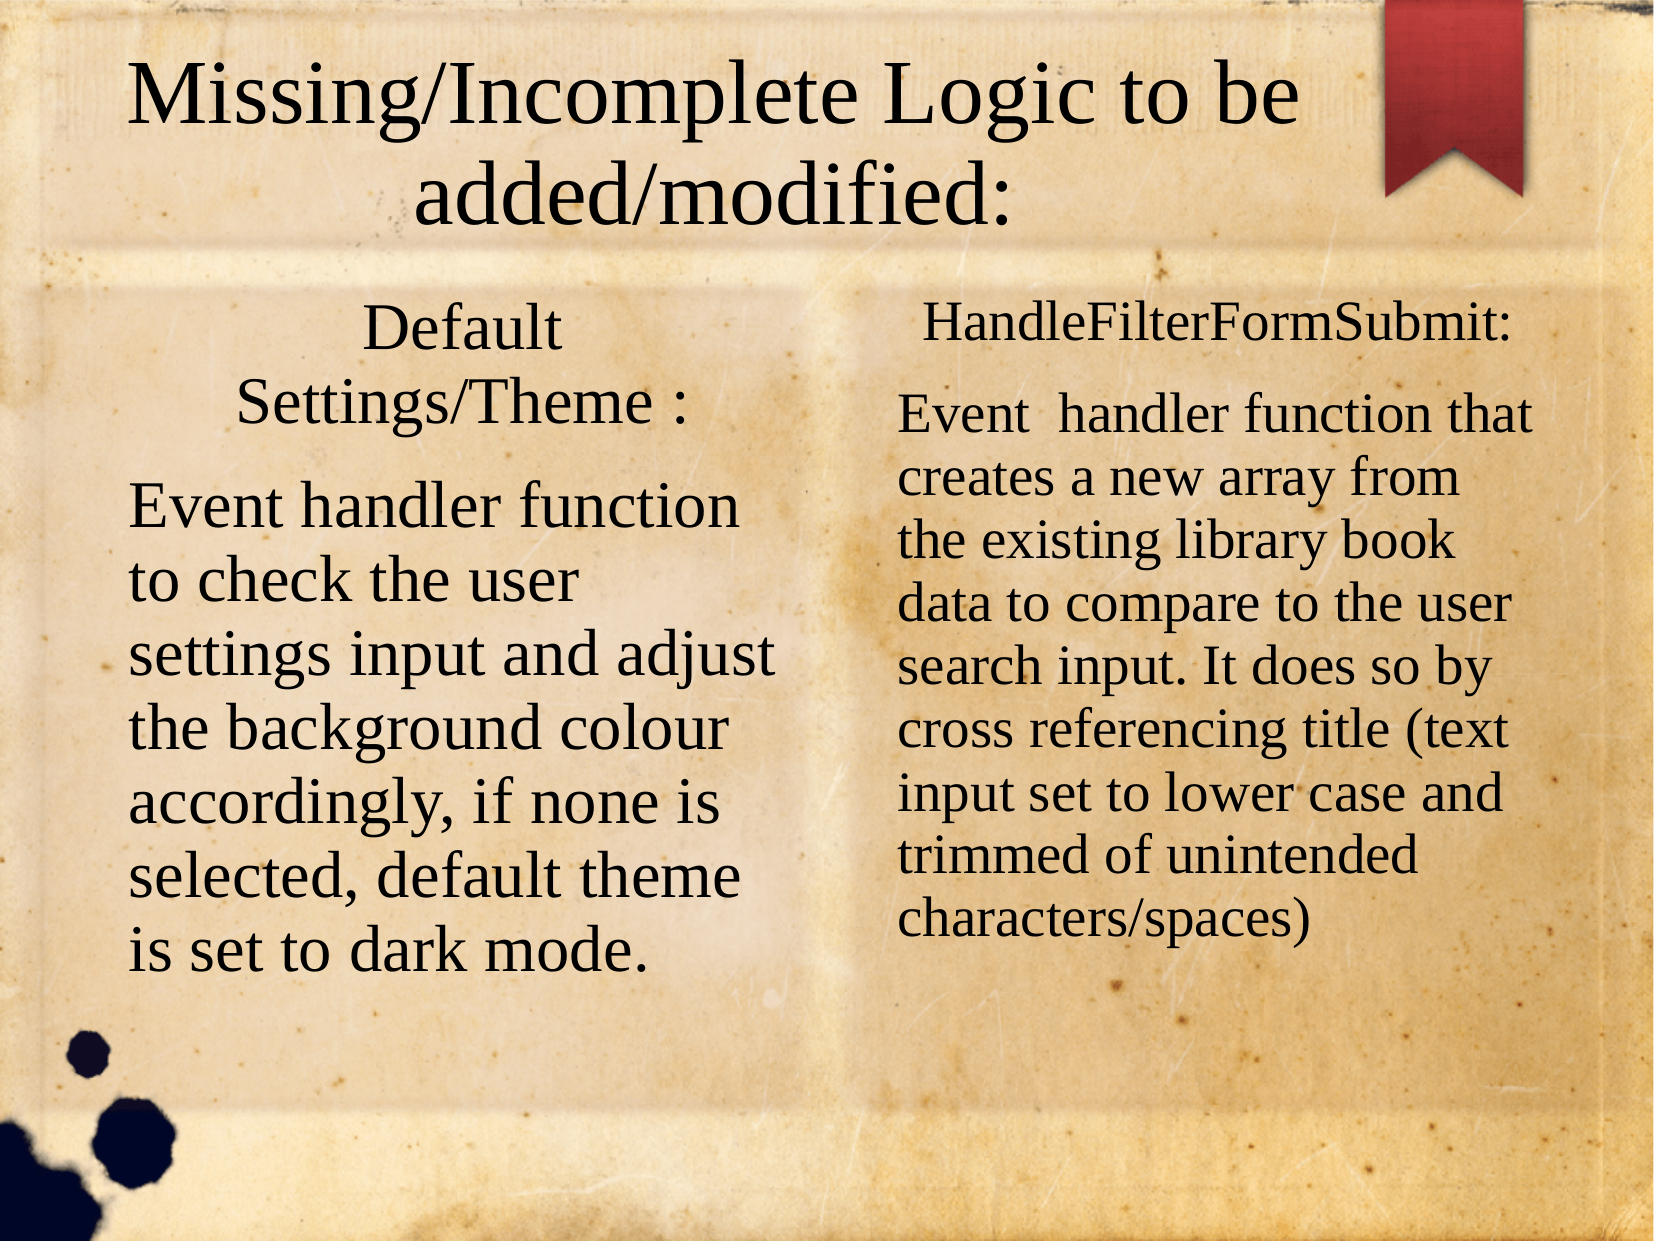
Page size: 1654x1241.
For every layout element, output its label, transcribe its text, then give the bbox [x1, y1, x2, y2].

title Missing/Incomplete Logic to be added/modified: [82, 41, 1347, 245]
list HandleFilterFormSubmit: Event handler function that creates a new array from the existing library book data to compare to the user search input. It does so by cross referencing title (text input set to lower case and trimmed of unintended characters/spaces) [828, 290, 1539, 1010]
list Default Settings/Theme : Event handler function to check the user settings input and adjust the background colour accordingly, if none is selected, default theme is set to dark mode. [57, 290, 798, 1034]
picture [0, 0, 1654, 1241]
